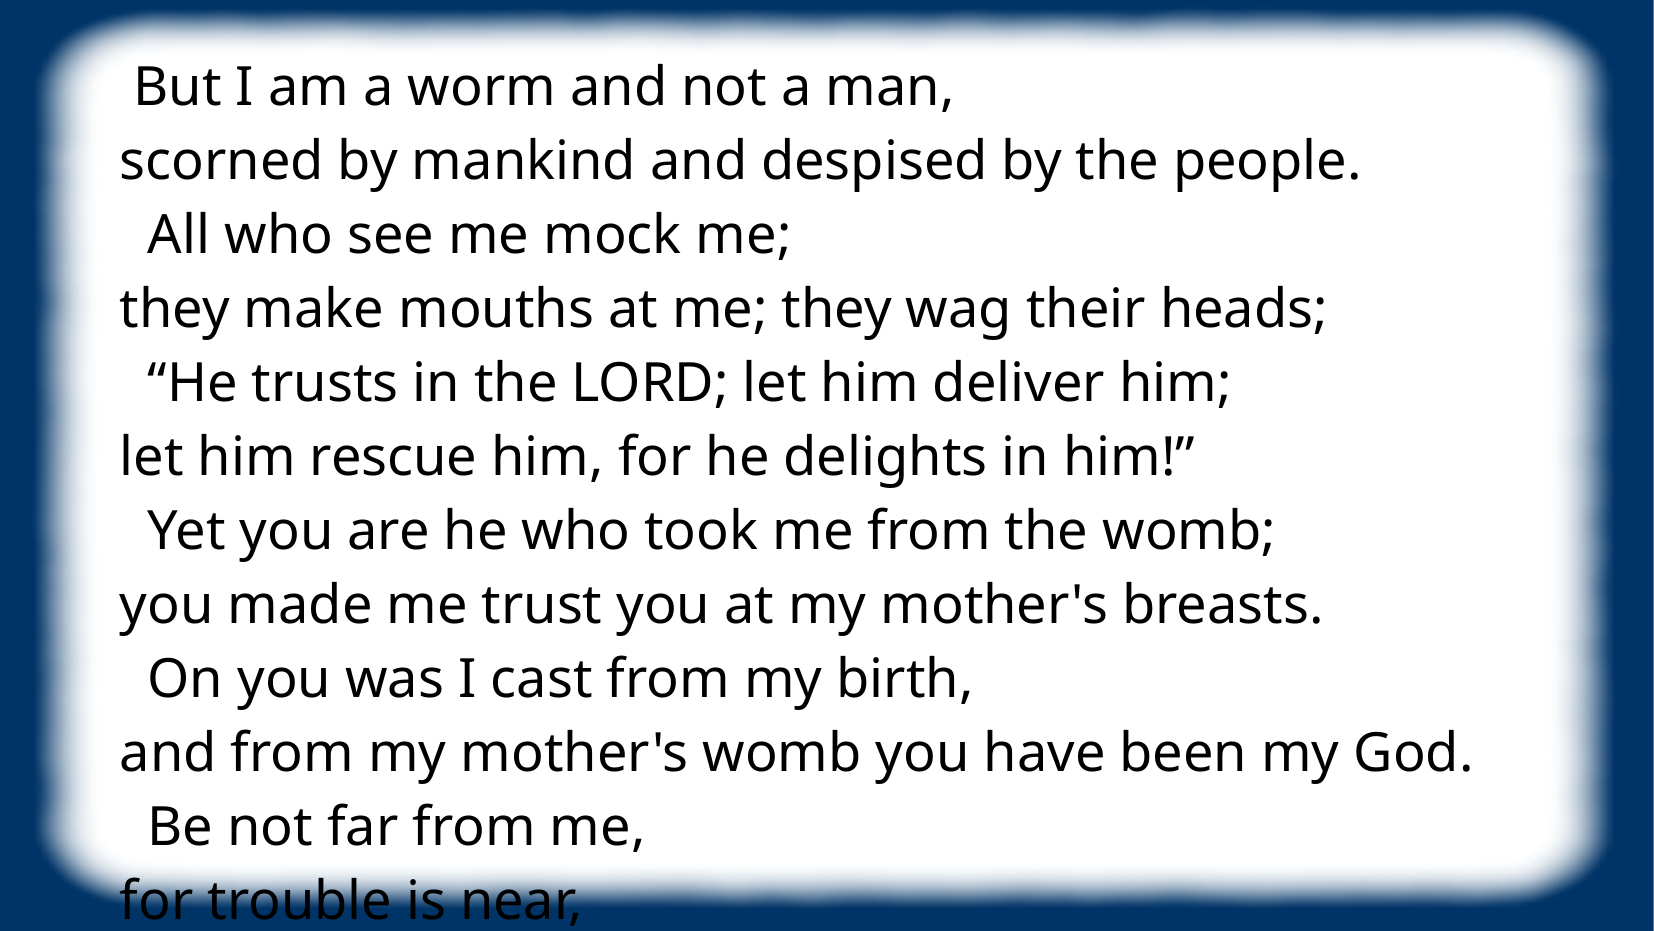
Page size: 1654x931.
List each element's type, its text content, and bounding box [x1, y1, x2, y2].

text_box But I am a worm and not a man, scorned by mankind and despised by the people. All who see me mock me; they make mouths at me; they wag their heads; “He trusts in the LORD; let him deliver him; let him rescue him, for he delights in him!” Yet you are he who took me from the womb; you made me trust you at my mother's breasts. On you was I cast from my birth, and from my mother's womb you have been my God. Be not far from me, for trouble is near, and there is none to help. Many bulls encompass me; strong bulls of Bashan surround me; they open wide their mouths at me, like a ravening and roaring lion. I am poured out like water, and all my bones are out of joint; my heart is like wax; it is melted within my breast; my strength is dried up like a potsherd, and my tongue sticks to my jaws; you lay me in the dust of death. For dogs encompass me; a company of evildoers encircles me; they have pierced my hands and feet— I can count all my bones— they stare and gloat over me; they divide my garments among them, and for my clothing they cast lots. But you, O LORD, do not be far off! O you my help, come quickly to my aid! Deliver my soul from the sword, my precious life from the power of the dog! Save me from the mouth of the lion! You have rescued me from the horns of the wild oxen! I will tell of your name to my brothers; in the midst of the congregation I will praise you: You who fear the LORD, praise him! All you offspring of Jacob, glorify him, and stand in awe of him, all you offspring of Israel! For he has not despised or abhorred the affliction of the afflicted, and he has not hidden his face from him, but has heard, when he cried to him. From you comes my praise in the great congregation; my vows I will perform before those who fear him. The afflicted shall eat and be satisfied; those who seek him shall praise the LORD! May your hearts live forever! All the ends of the earth shall remember and turn to the LORD, and all the families of the nations shall worship before you. For kingship belongs to the LORD, and he rules over the nations. All the prosperous of the earth eat and worship; before him shall bow all who go down to the dust, even the one who could not keep himself alive. Posterity shall serve him; it shall be told of the Lord to the coming generation; they shall come and proclaim his righteousness to a people yet unborn, that he has done it. [105, 39, 1546, 931]
picture [0, 0, 1654, 931]
